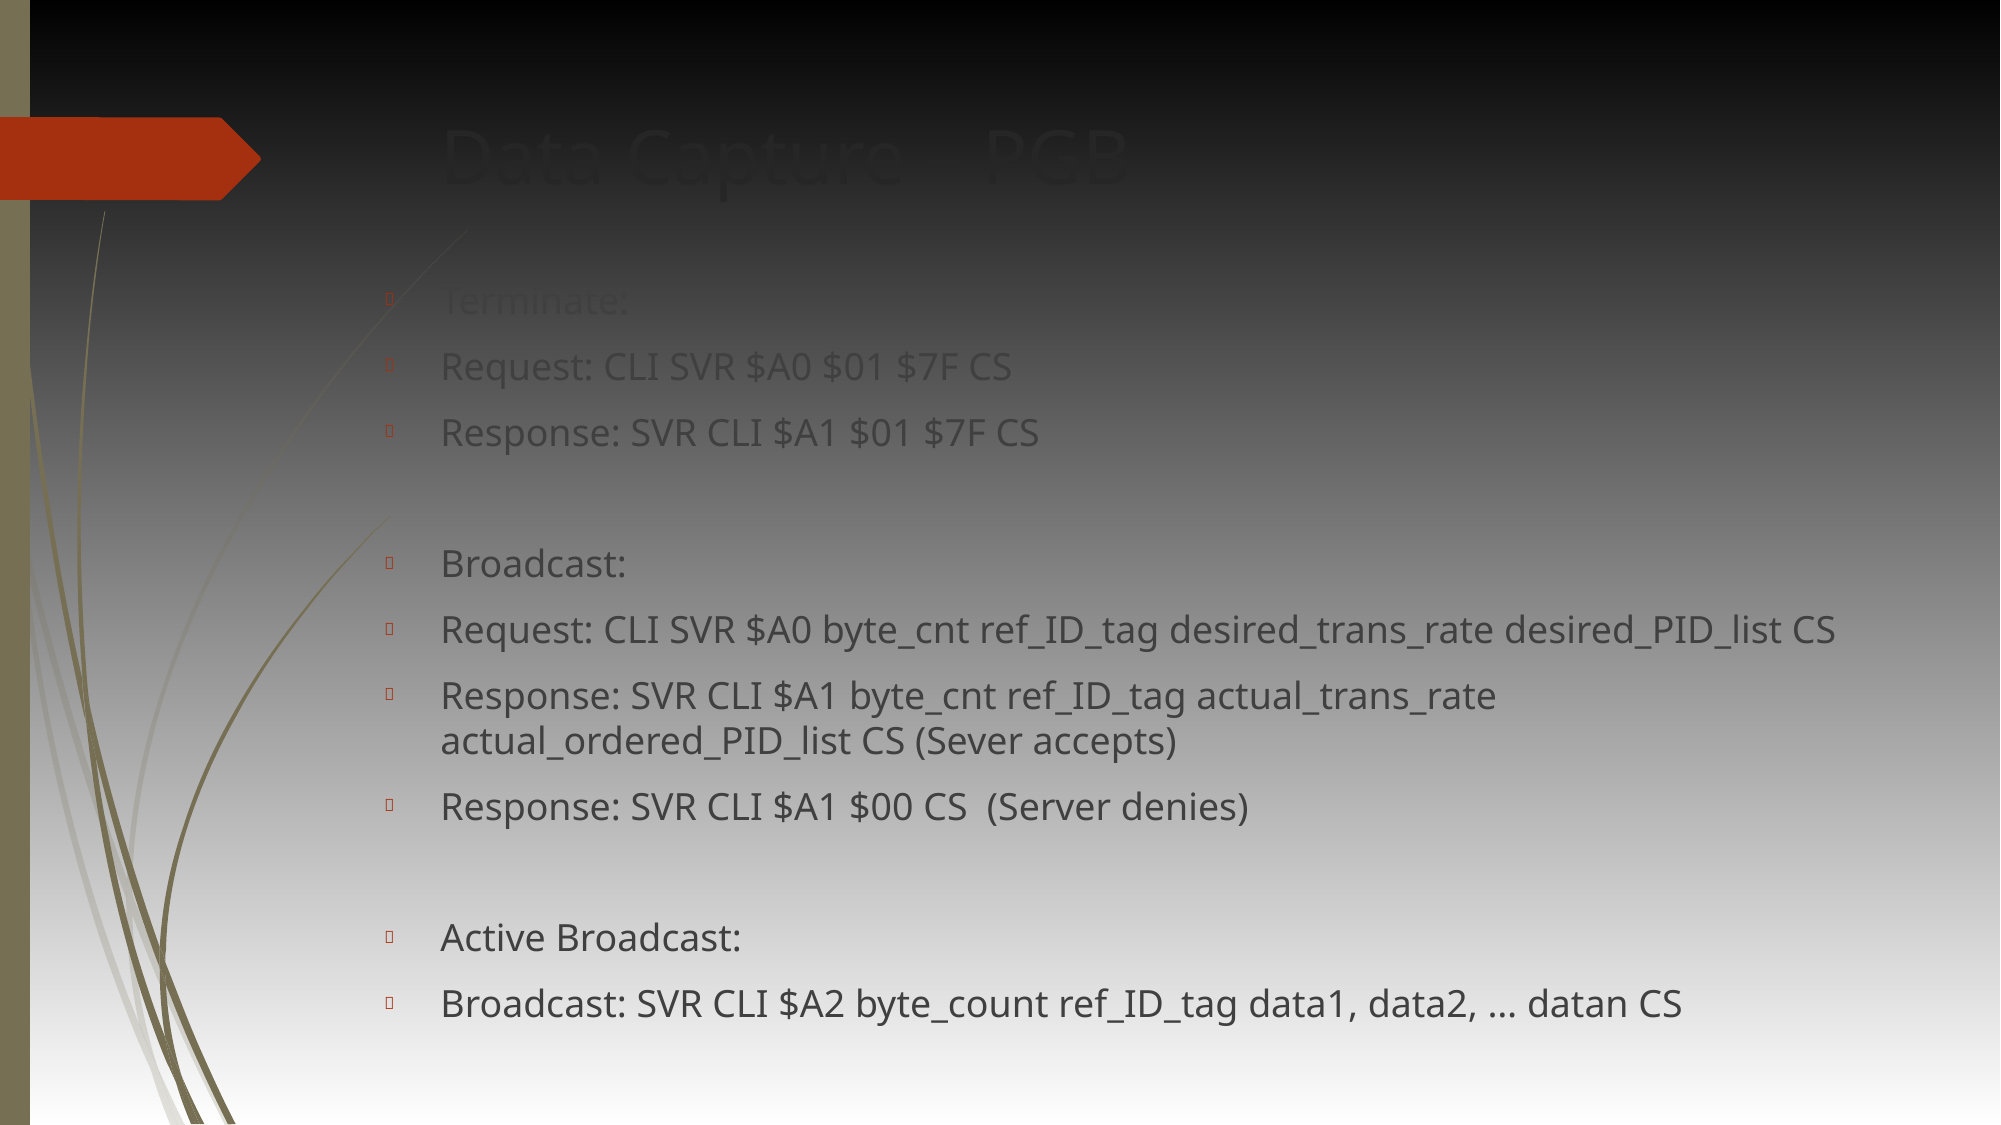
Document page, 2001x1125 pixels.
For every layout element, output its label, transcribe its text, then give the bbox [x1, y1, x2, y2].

list Terminate: Request: CLI SVR $A0 $01 $7F CS Response: SVR CLI $A1 $01 $7F CS Broadcast: Request: CLI SVR $A0 byte_cnt ref_ID_tag desired_trans_rate desired_PID_list CS Response: SVR CLI $A1 byte_cnt ref_ID_tag actual_trans_rate actual_ordered_PID_list CS (Sever accepts) Response: SVR CLI $A1 $00 CS (Server denies) Active Broadcast: Broadcast: SVR CLI $A2 byte_count ref_ID_tag data1, data2, … datan CS [369, 269, 1909, 1042]
title Data Capture – PGB [425, 102, 1888, 269]
